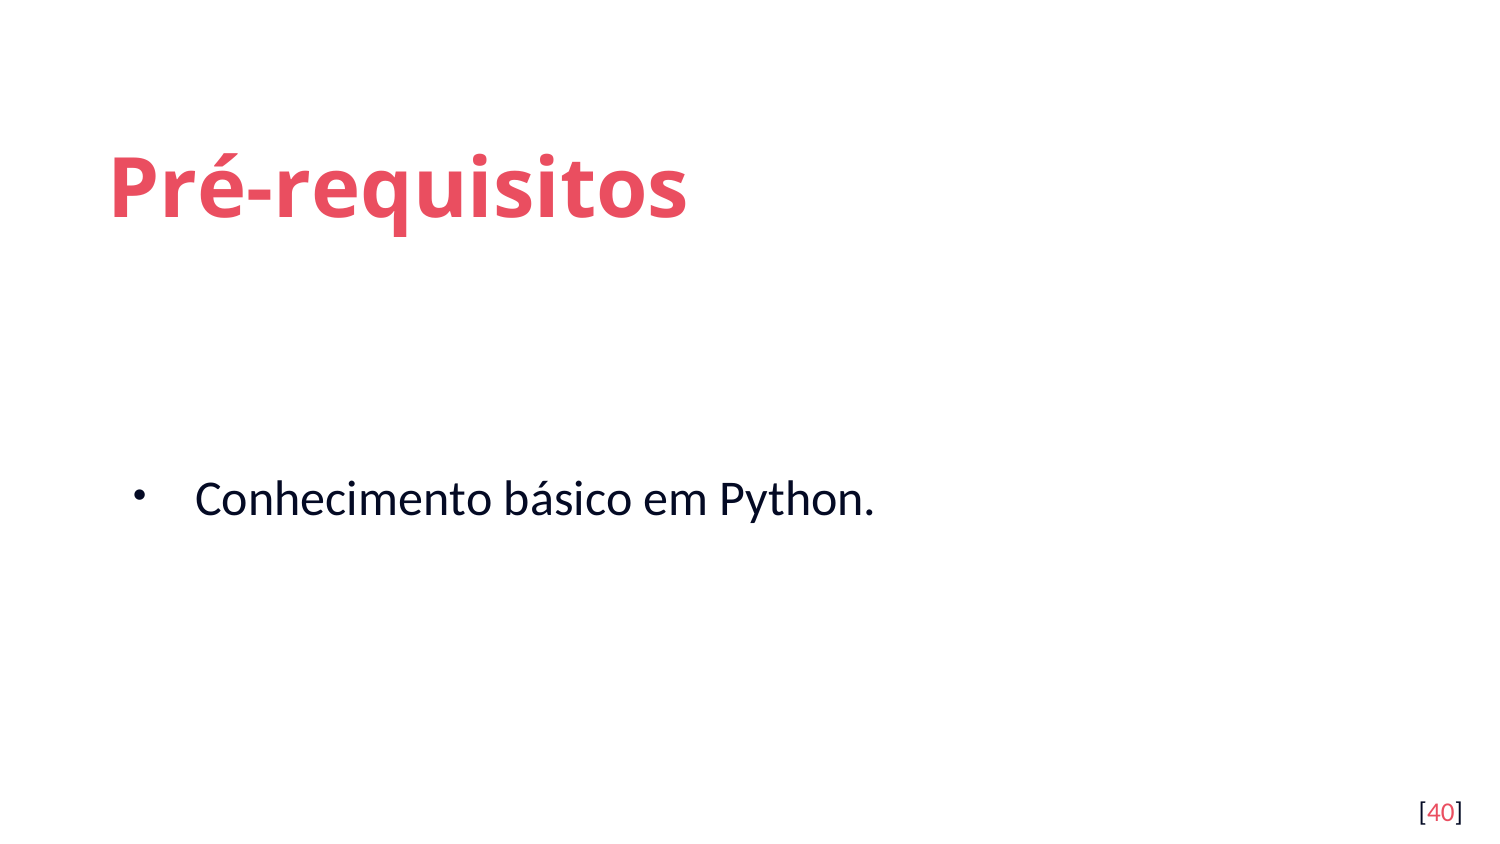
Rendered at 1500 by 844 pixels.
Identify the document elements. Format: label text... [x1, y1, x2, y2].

text_box Pré-requisitos [92, 104, 1408, 243]
text_box Conhecimento básico em Python. [92, 243, 1408, 749]
slide_number [40] [1403, 779, 1494, 844]
